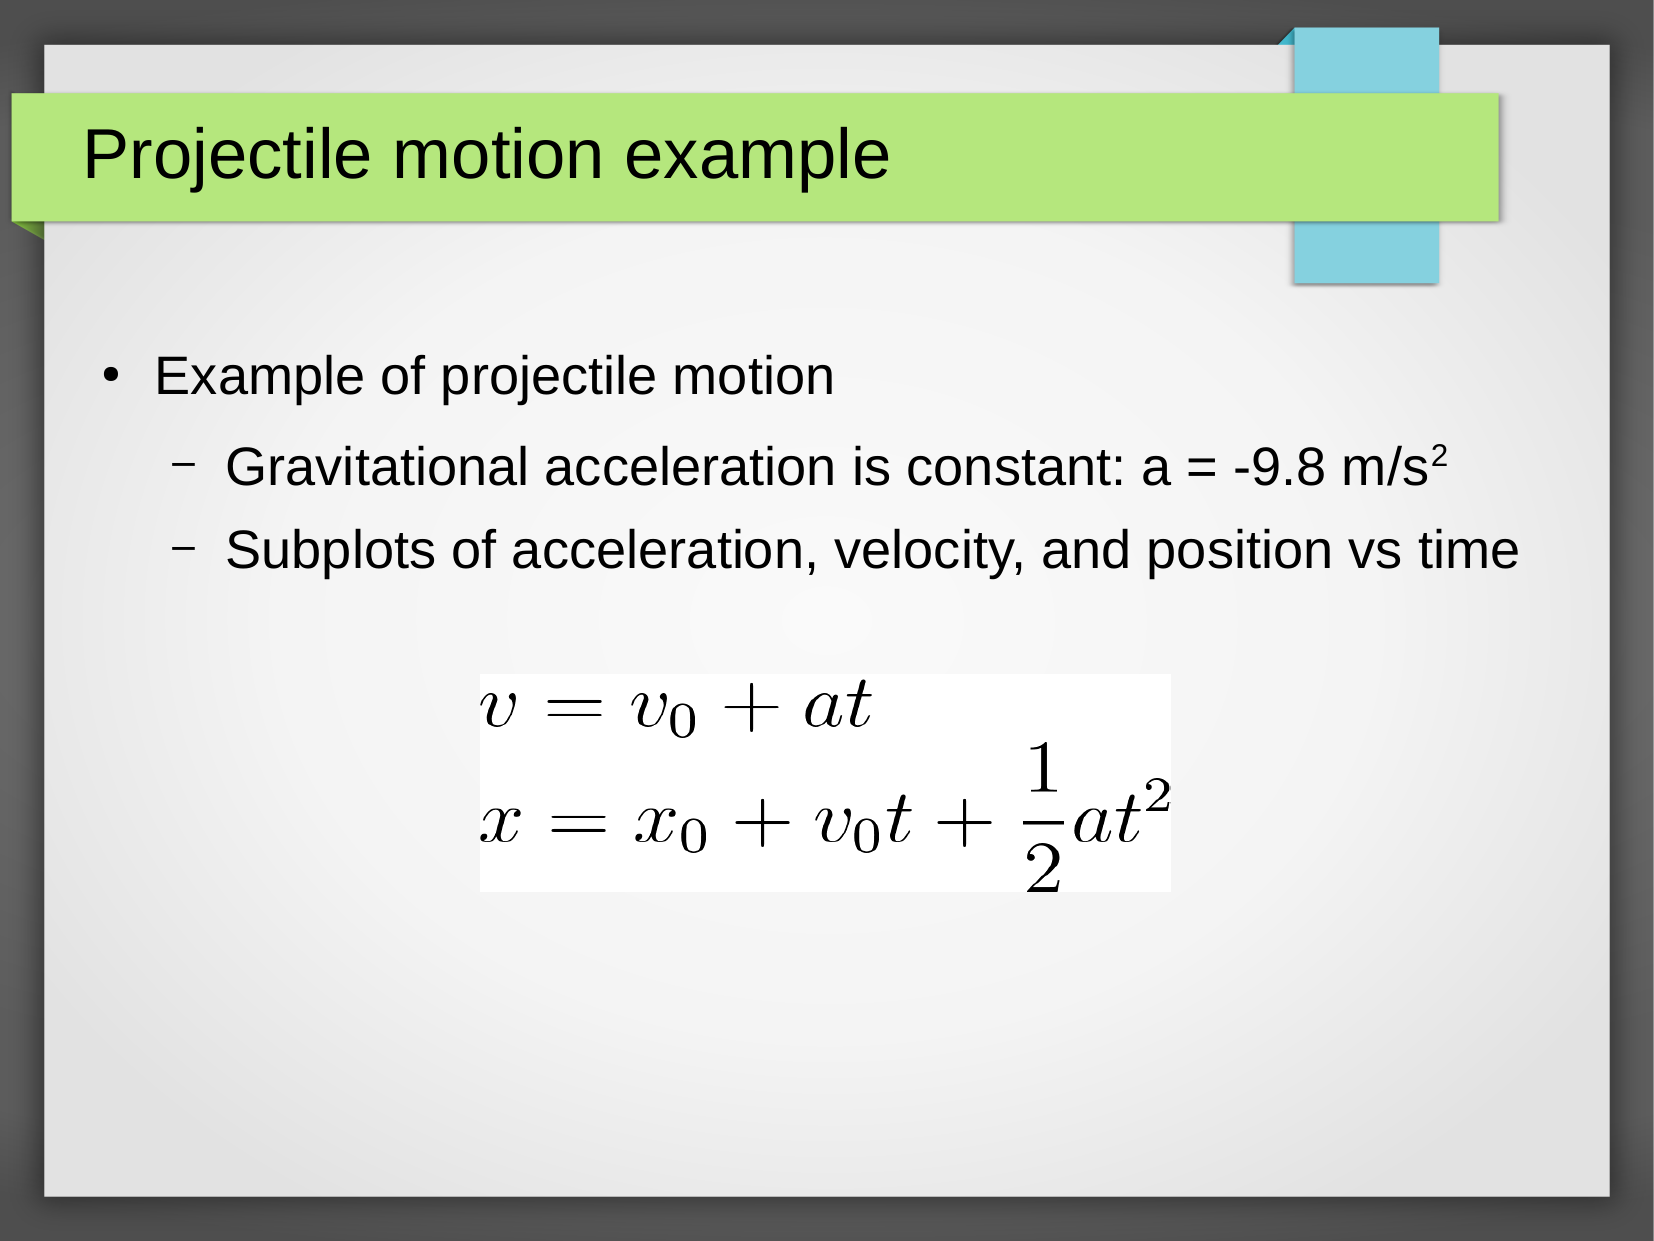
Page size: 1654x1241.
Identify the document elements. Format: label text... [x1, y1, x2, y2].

list Example of projectile motion Gravitational acceleration is constant: a = -9.8 m/s2 Subplots of acceleration, velocity, and position vs time [83, 255, 1572, 631]
title Projectile motion example [82, 94, 1264, 213]
picture [0, 0, 1654, 1241]
